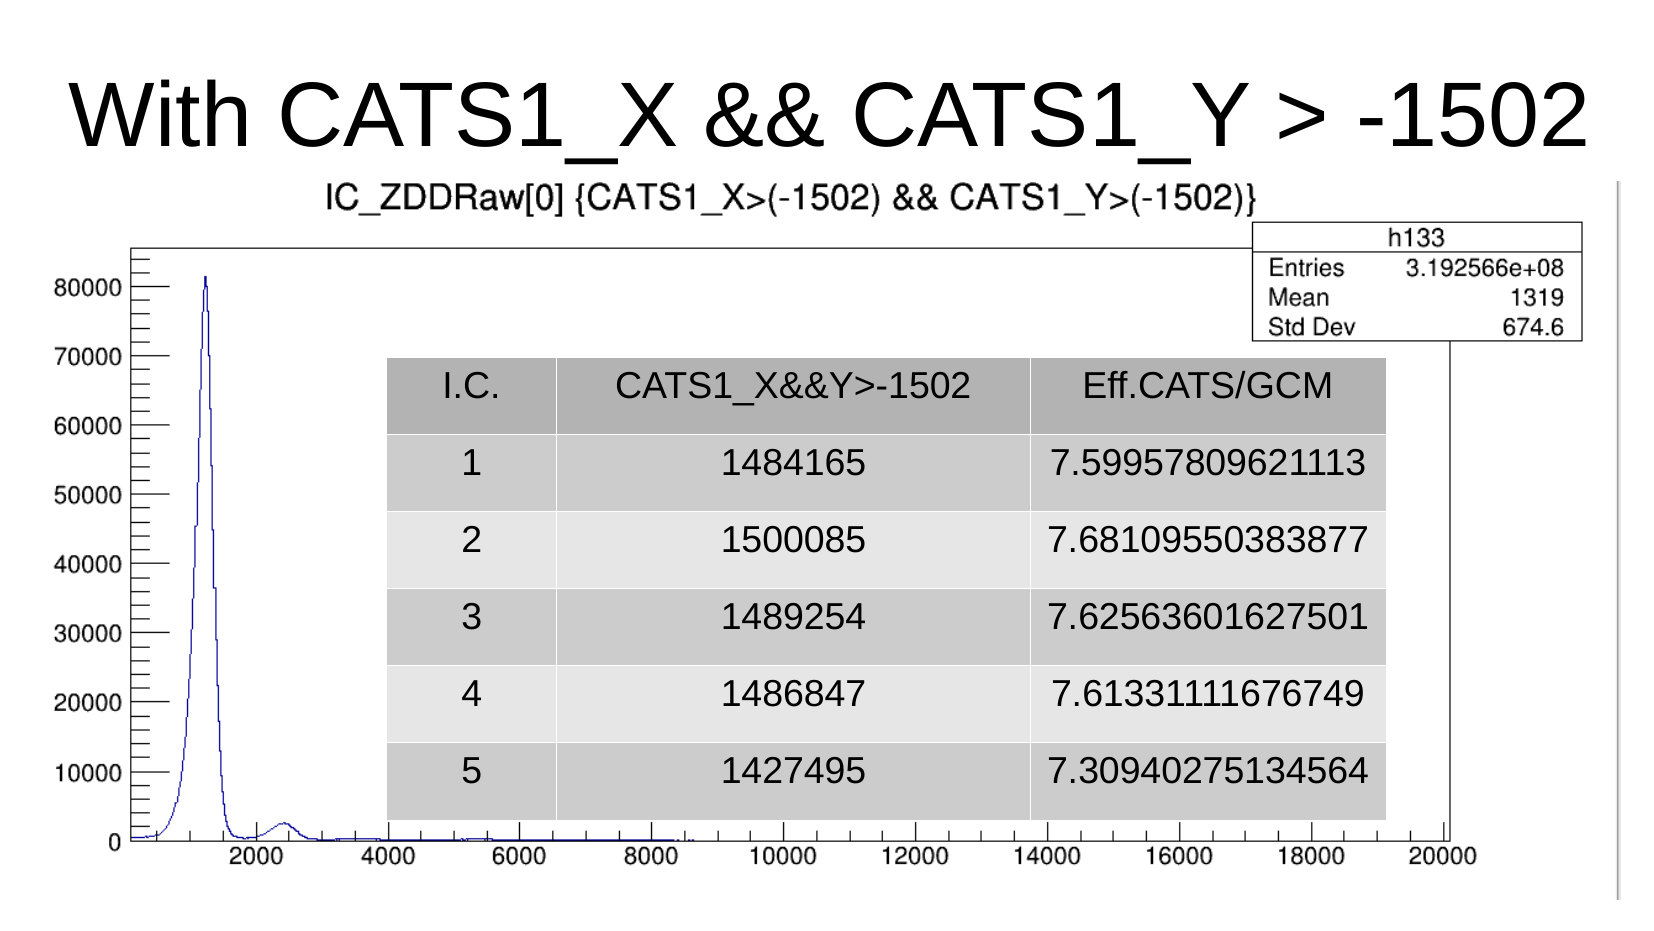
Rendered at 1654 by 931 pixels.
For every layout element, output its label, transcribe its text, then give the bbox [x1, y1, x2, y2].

table_cell 7.30940275134564 [1031, 743, 1386, 820]
table_header Eff.CATS/GCM [1031, 358, 1386, 434]
table_cell 1427495 [557, 743, 1030, 820]
table_header CATS1_X&&Y>-1502 [557, 358, 1030, 434]
table_cell 1486847 [557, 666, 1030, 742]
table_cell 1500085 [557, 512, 1030, 588]
picture [34, 181, 1621, 901]
table_cell 7.59957809621113 [1031, 435, 1386, 511]
table_cell 3 [387, 589, 556, 665]
table_cell 7.62563601627501 [1031, 589, 1386, 665]
table_cell 4 [387, 666, 556, 742]
title With CATS1_X && CATS1_Y > -1502 [64, 12, 1595, 181]
table_header I.C. [387, 358, 556, 434]
table_cell 2 [387, 512, 556, 588]
table_cell 1 [387, 435, 556, 511]
table_cell 1484165 [557, 435, 1030, 511]
table_cell 1489254 [557, 589, 1030, 665]
table_cell 5 [387, 743, 556, 820]
table_cell 7.68109550383877 [1031, 512, 1386, 588]
table_cell 7.61331111676749 [1031, 666, 1386, 742]
